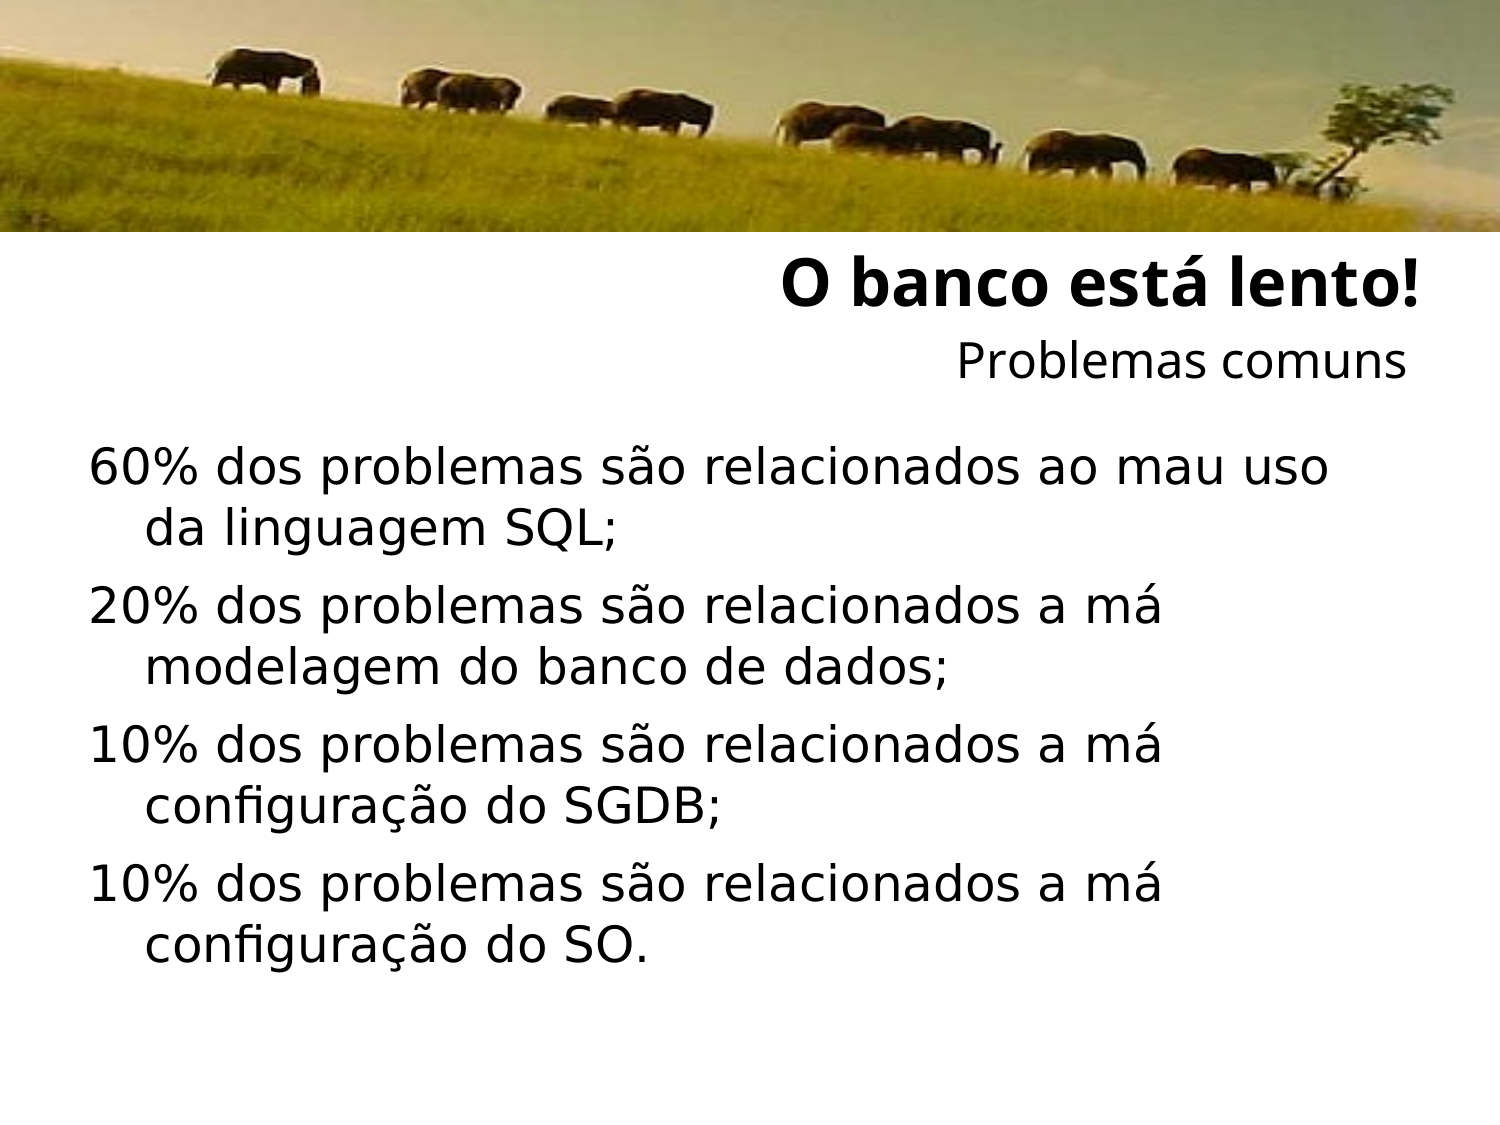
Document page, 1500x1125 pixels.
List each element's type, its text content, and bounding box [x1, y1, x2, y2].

picture [0, 0, 1500, 232]
text_box O banco está lento! Problemas comuns [472, 232, 1436, 384]
list 60% dos problemas são relacionados ao mau uso da linguagem SQL; 20% dos problemas são relacionados a má modelagem do banco de dados; 10% dos problemas são relacionados a má configuração do SGDB; 10% dos problemas são relacionados a má configuração do SO. [88, 434, 1364, 1034]
